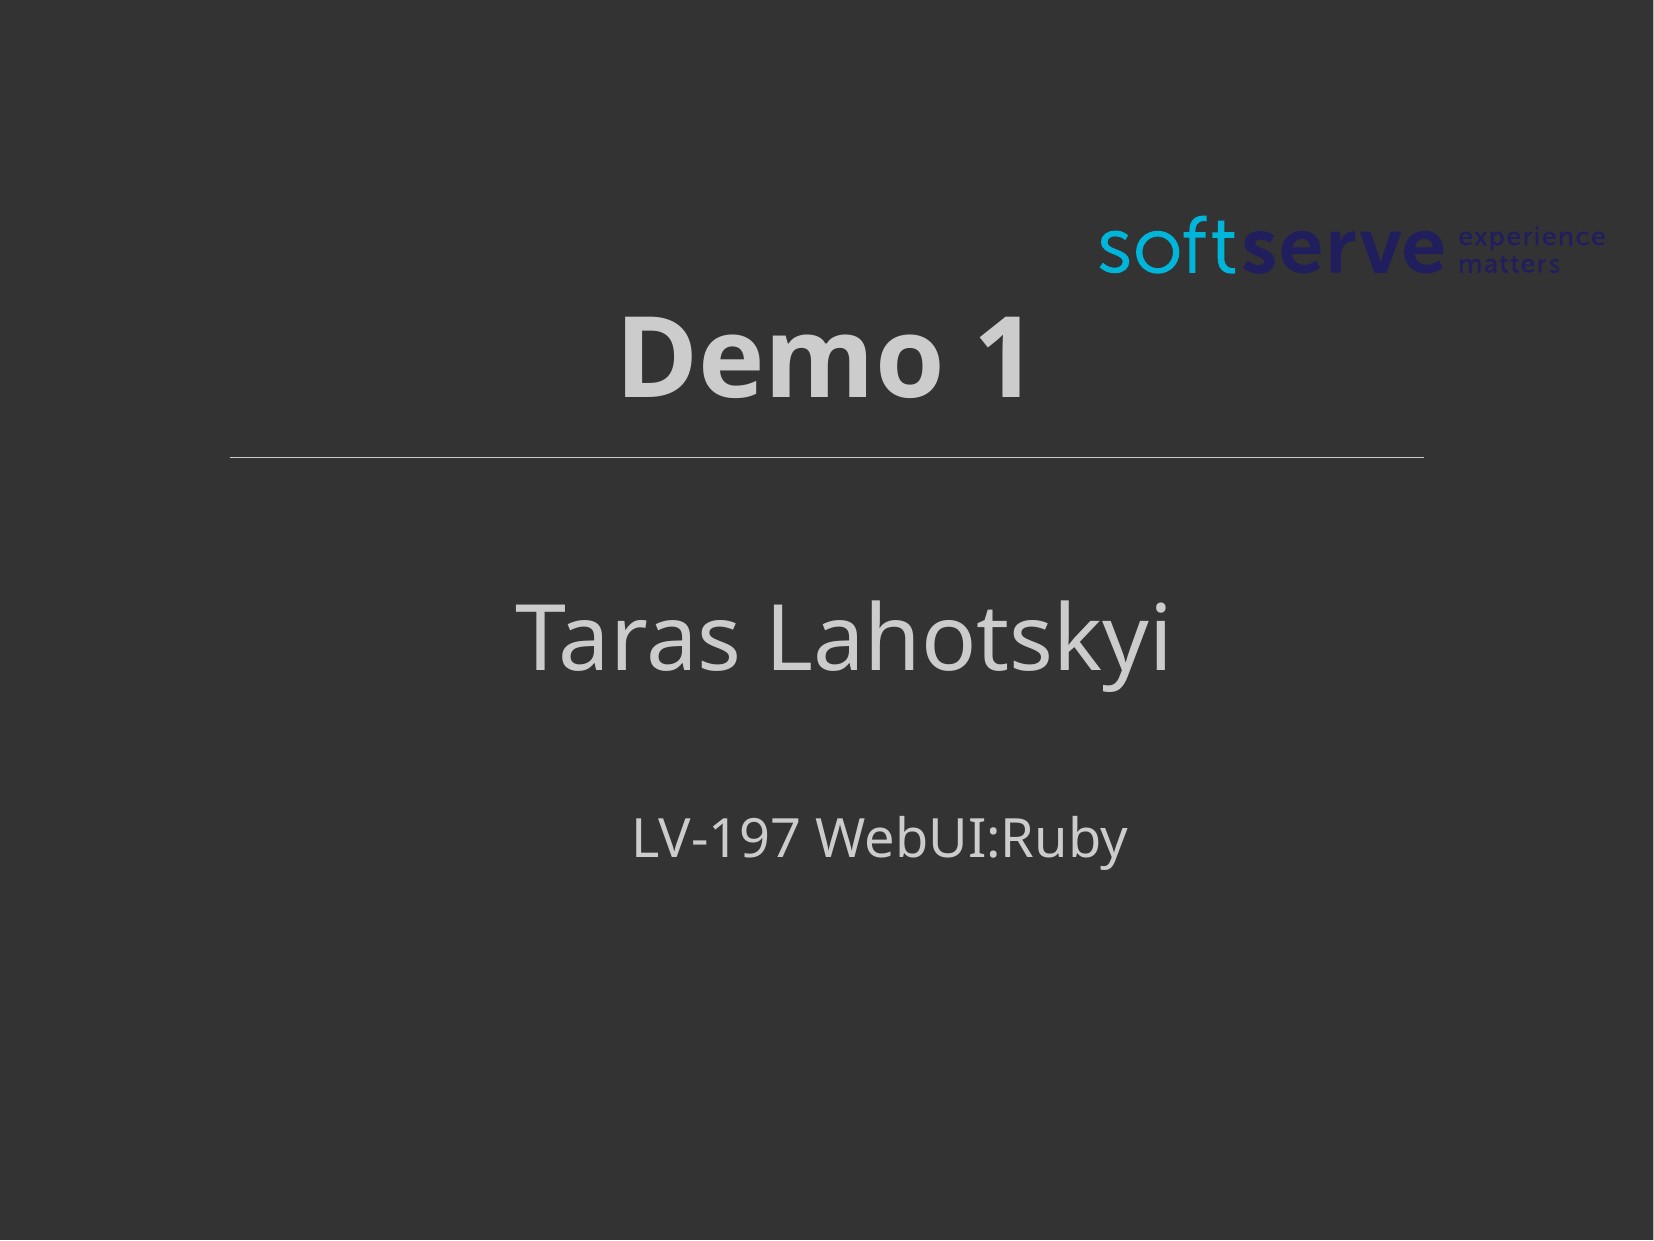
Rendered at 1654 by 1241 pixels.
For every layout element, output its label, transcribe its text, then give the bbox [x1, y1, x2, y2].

picture [1098, 214, 1607, 275]
subtitle Taras Lahotskyi LV-197 WebUI:Ruby [82, 496, 1571, 951]
title Demo 1 [82, 250, 1571, 458]
